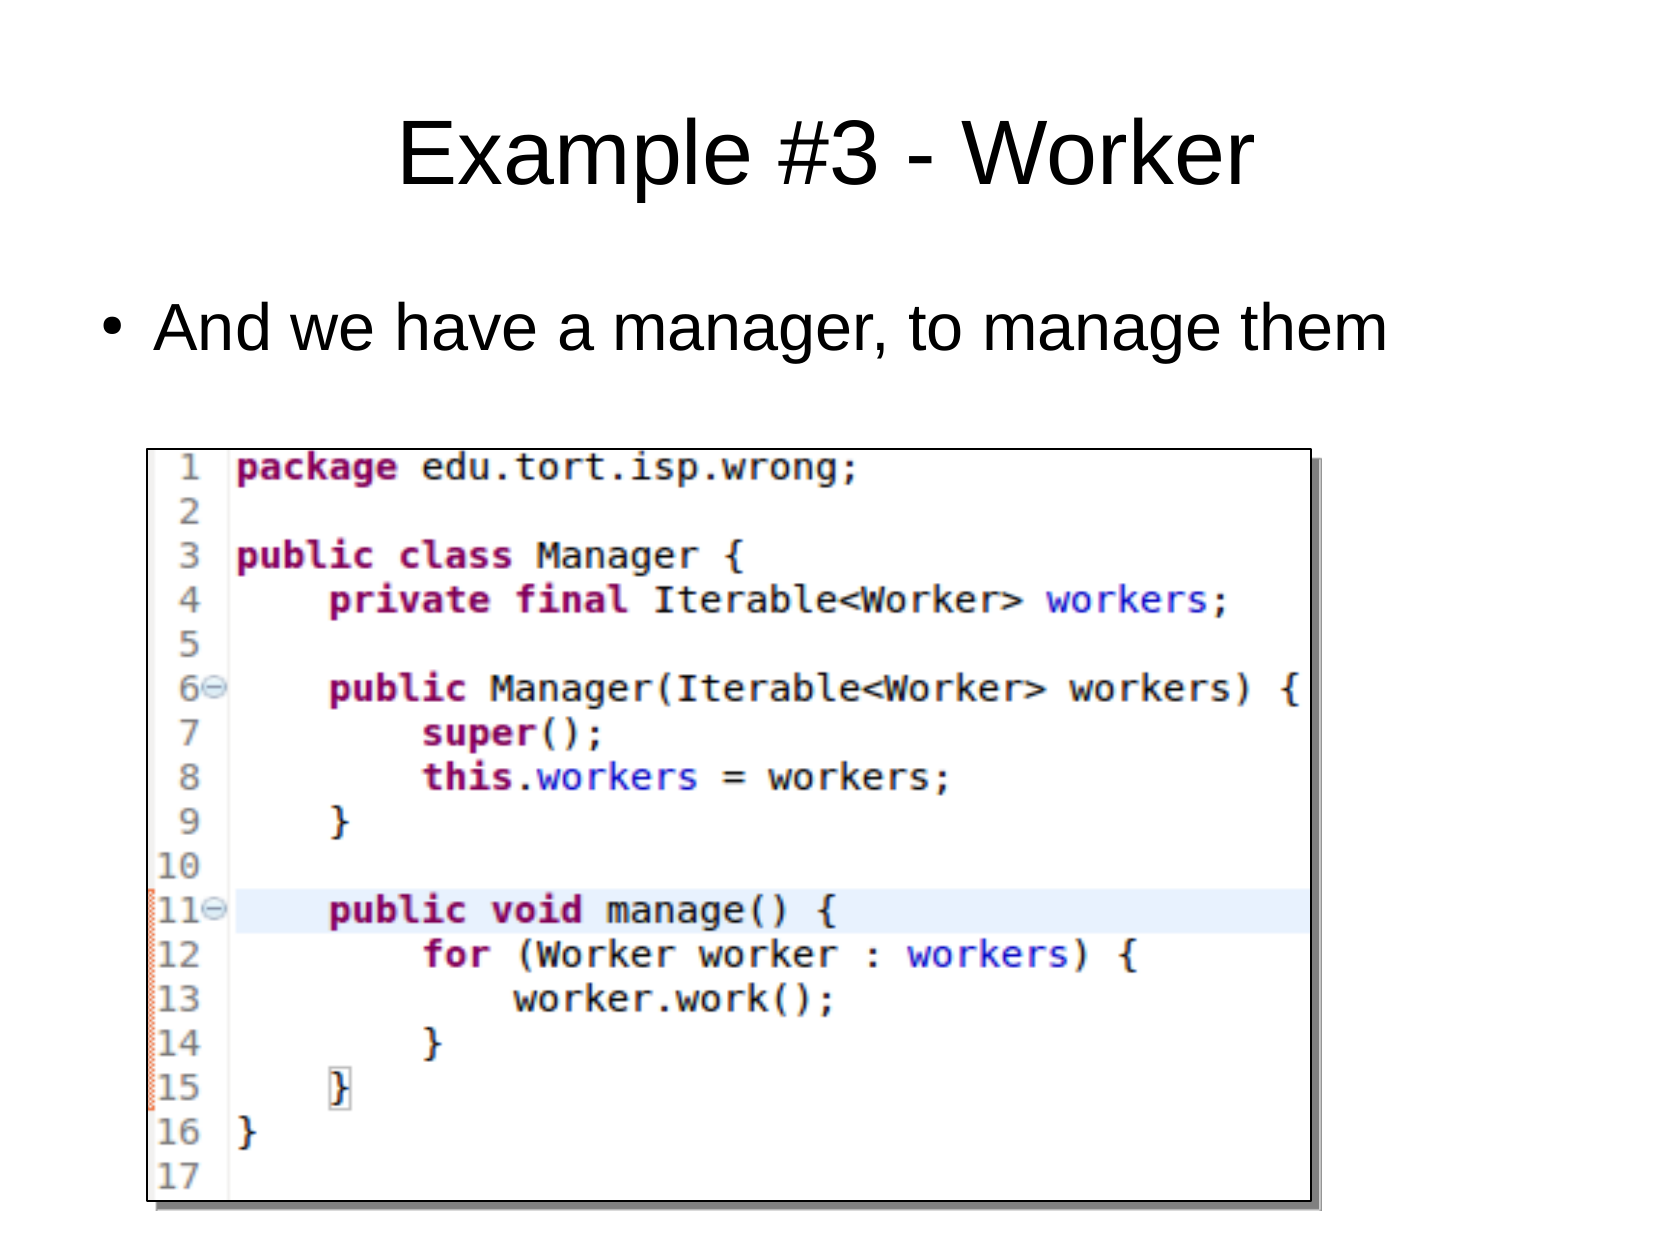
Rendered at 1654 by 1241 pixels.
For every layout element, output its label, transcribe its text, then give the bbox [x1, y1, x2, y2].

picture [147, 450, 1311, 1201]
title Example #3 - Worker [82, 49, 1571, 257]
list And we have a manager, to manage them [82, 290, 1571, 488]
